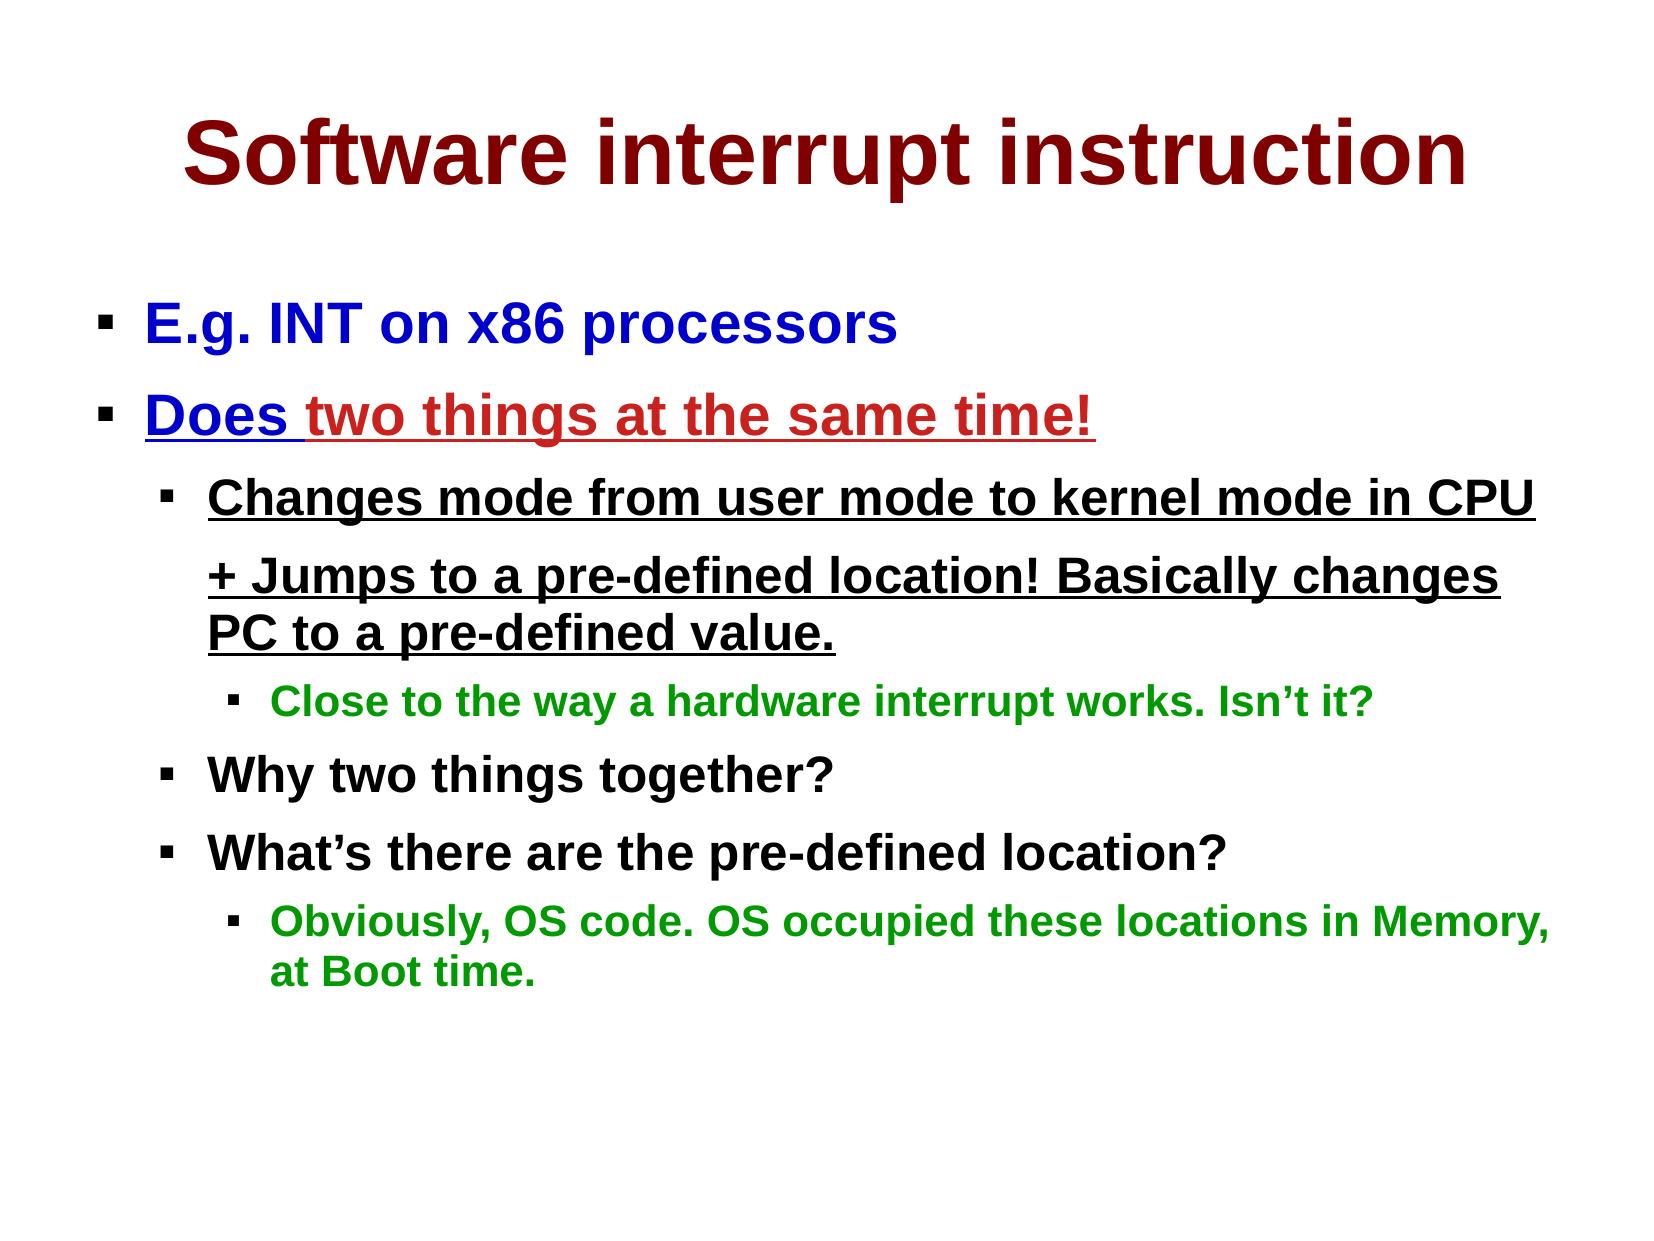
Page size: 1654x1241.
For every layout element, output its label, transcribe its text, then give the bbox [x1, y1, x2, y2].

title Software interrupt instruction [82, 49, 1571, 257]
list E.g. INT on x86 processors Does two things at the same time! Changes mode from user mode to kernel mode in CPU + Jumps to a pre-defined location! Basically changes PC to a pre-defined value. Close to the way a hardware interrupt works. Isn’t it? Why two things together? What’s there are the pre-defined location? Obviously, OS code. OS occupied these locations in Memory, at Boot time. [82, 290, 1571, 1010]
